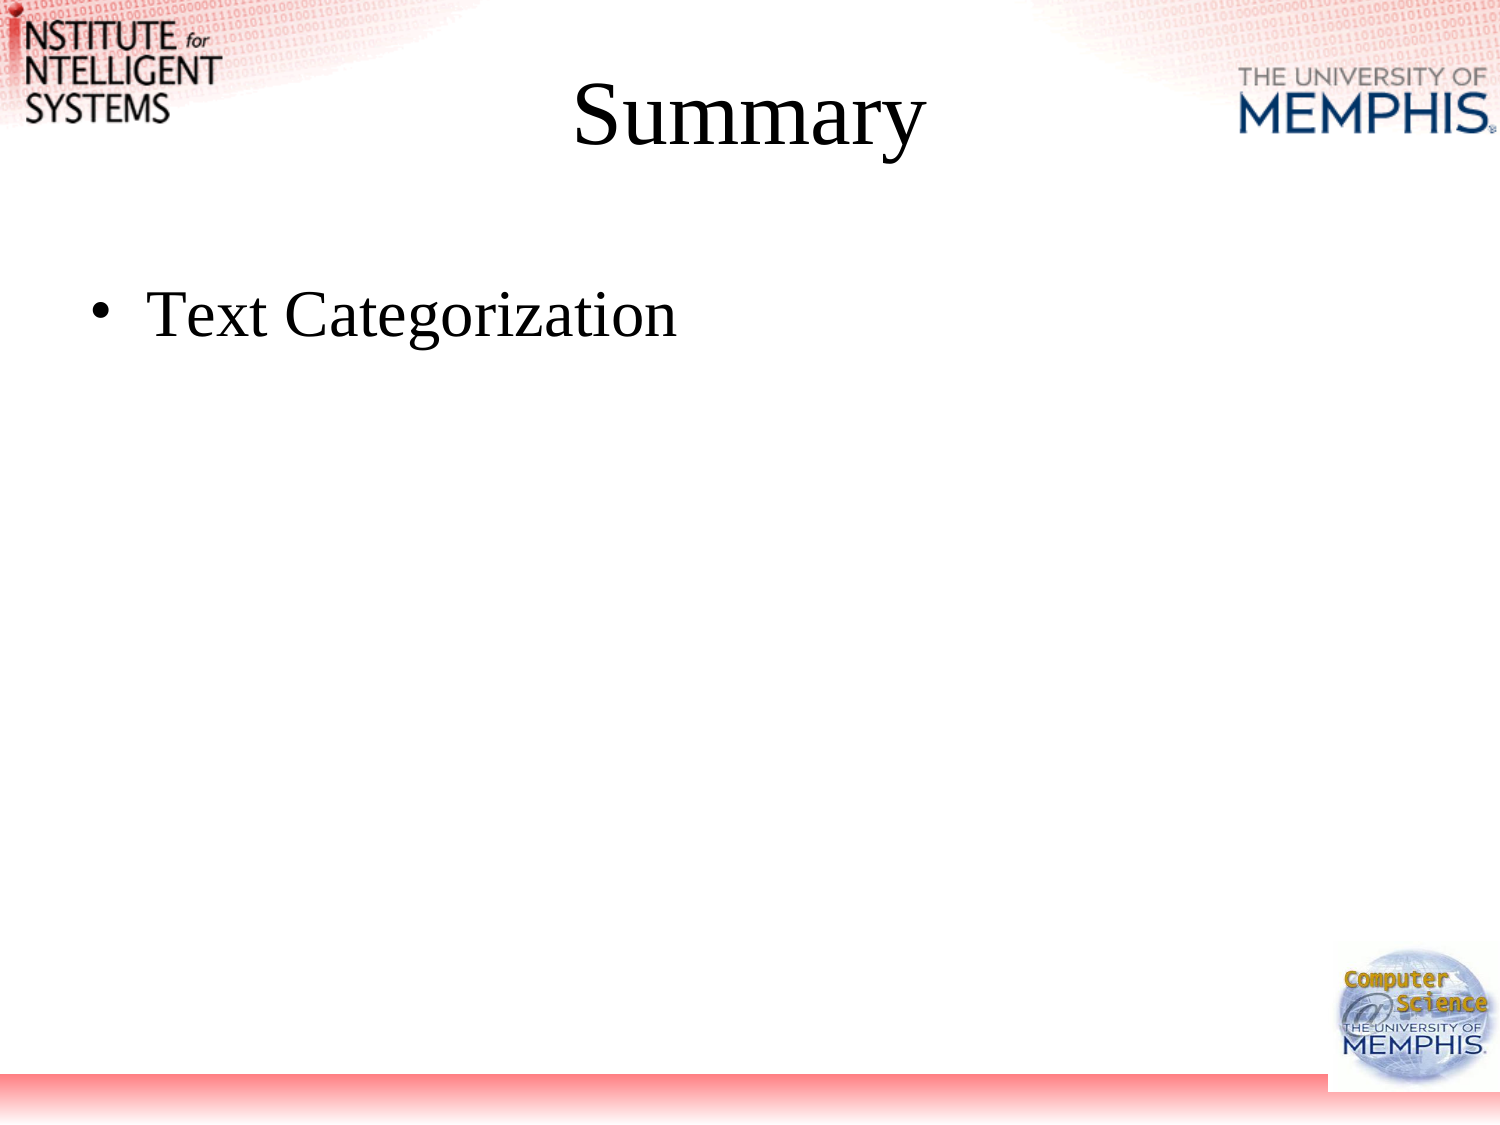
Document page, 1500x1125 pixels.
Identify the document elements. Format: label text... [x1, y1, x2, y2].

picture [0, 0, 501, 132]
picture [1012, 0, 1500, 141]
title Summary [75, 45, 1426, 233]
picture [1328, 941, 1500, 1092]
list Text Categorization [75, 262, 1426, 1006]
